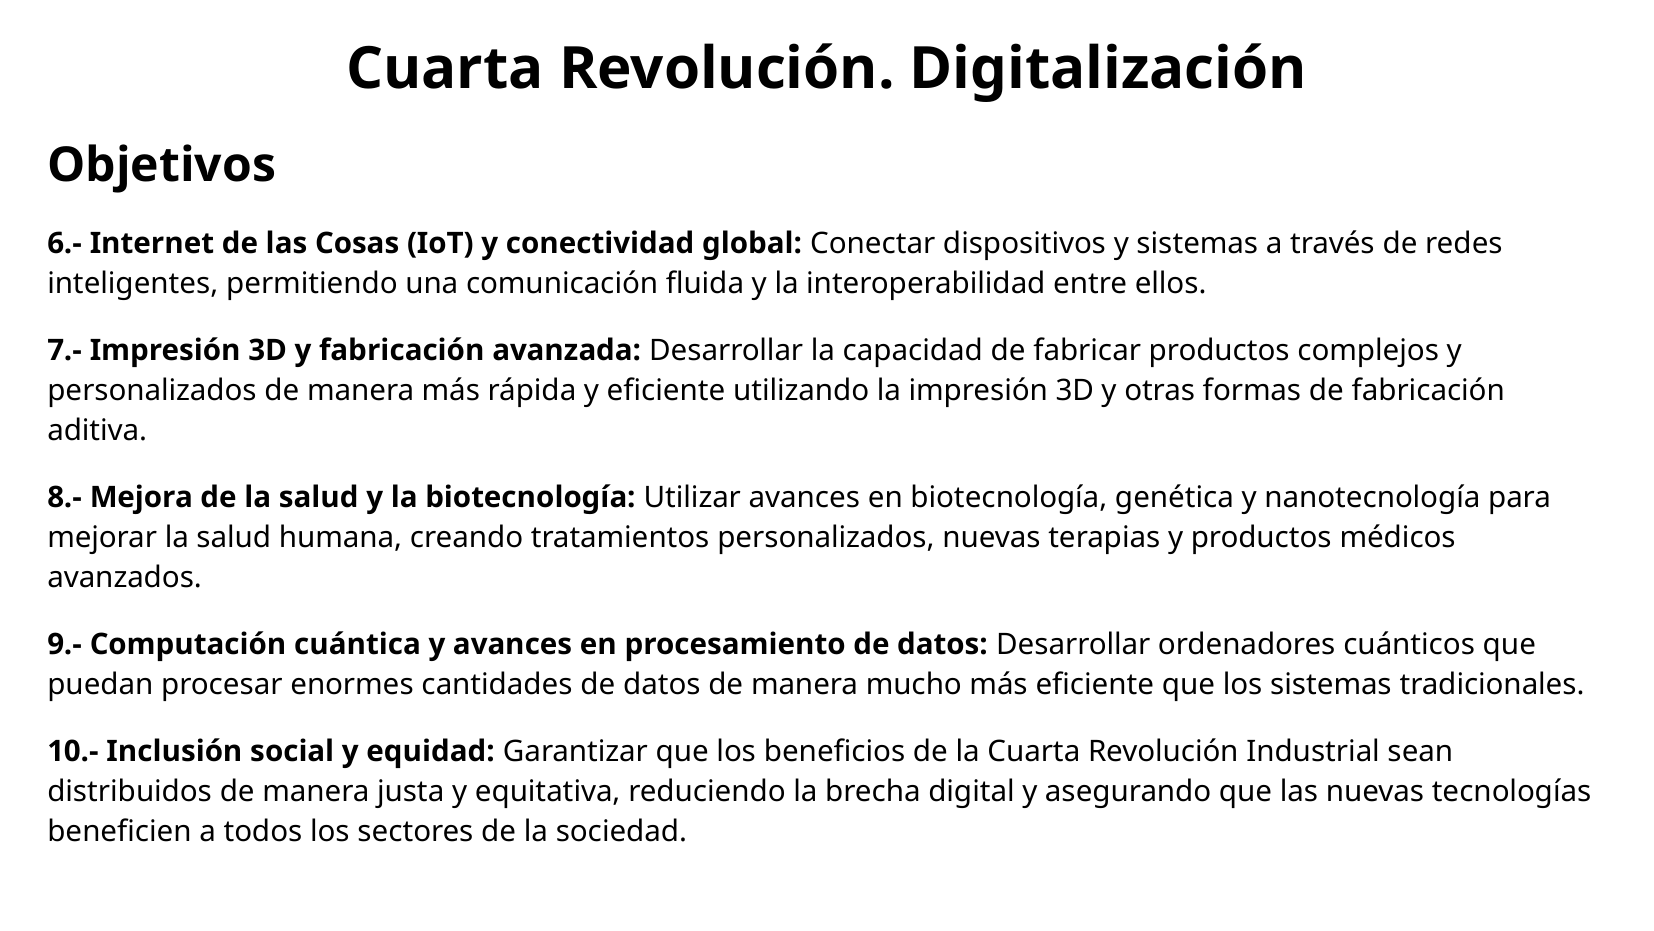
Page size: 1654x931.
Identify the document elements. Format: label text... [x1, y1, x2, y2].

title Cuarta Revolución. Digitalización [82, 13, 1571, 119]
list Objetivos 6.- Internet de las Cosas (IoT) y conectividad global: Conectar dispositivos y sistemas a través de redes inteligentes, permitiendo una comunicación fluida y la interoperabilidad entre ellos. 7.- Impresión 3D y fabricación avanzada: Desarrollar la capacidad de fabricar productos complejos y personalizados de manera más rápida y eficiente utilizando la impresión 3D y otras formas de fabricación aditiva. 8.- Mejora de la salud y la biotecnología: Utilizar avances en biotecnología, genética y nanotecnología para mejorar la salud humana, creando tratamientos personalizados, nuevas terapias y productos médicos avanzados. 9.- Computación cuántica y avances en procesamiento de datos: Desarrollar ordenadores cuánticos que puedan procesar enormes cantidades de datos de manera mucho más eficiente que los sistemas tradicionales. 10.- Inclusión social y equidad: Garantizar que los beneficios de la Cuarta Revolución Industrial sean distribuidos de manera justa y equitativa, reduciendo la brecha digital y asegurando que las nuevas tecnologías beneficien a todos los sectores de la sociedad. [47, 129, 1607, 863]
